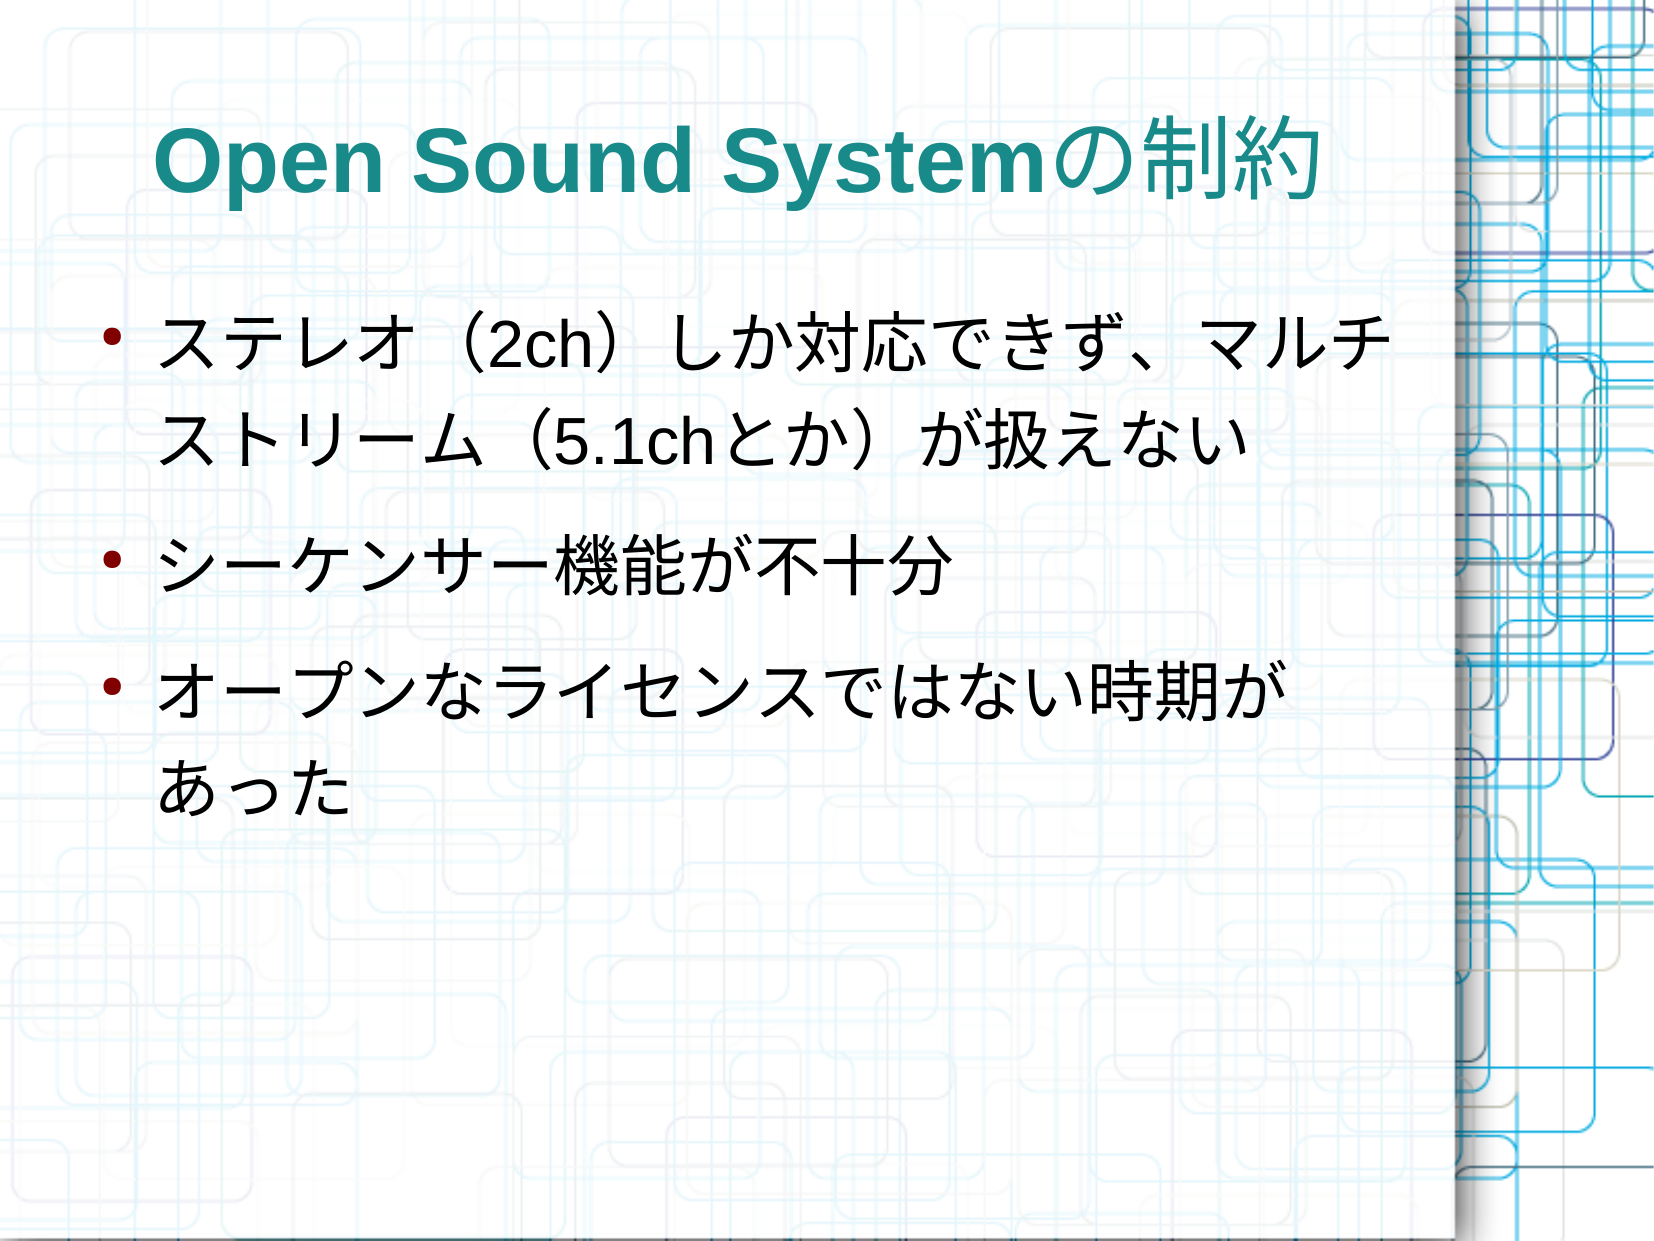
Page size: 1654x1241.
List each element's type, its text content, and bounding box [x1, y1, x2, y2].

list ステレオ（2ch）しか対応できず、マルチストリーム（5.1chとか）が扱えない シーケンサー機能が不十分 オープンなライセンスではない時期があった [82, 290, 1418, 1010]
picture [0, 0, 1654, 1241]
title Open Sound Systemの制約 [59, 49, 1418, 257]
